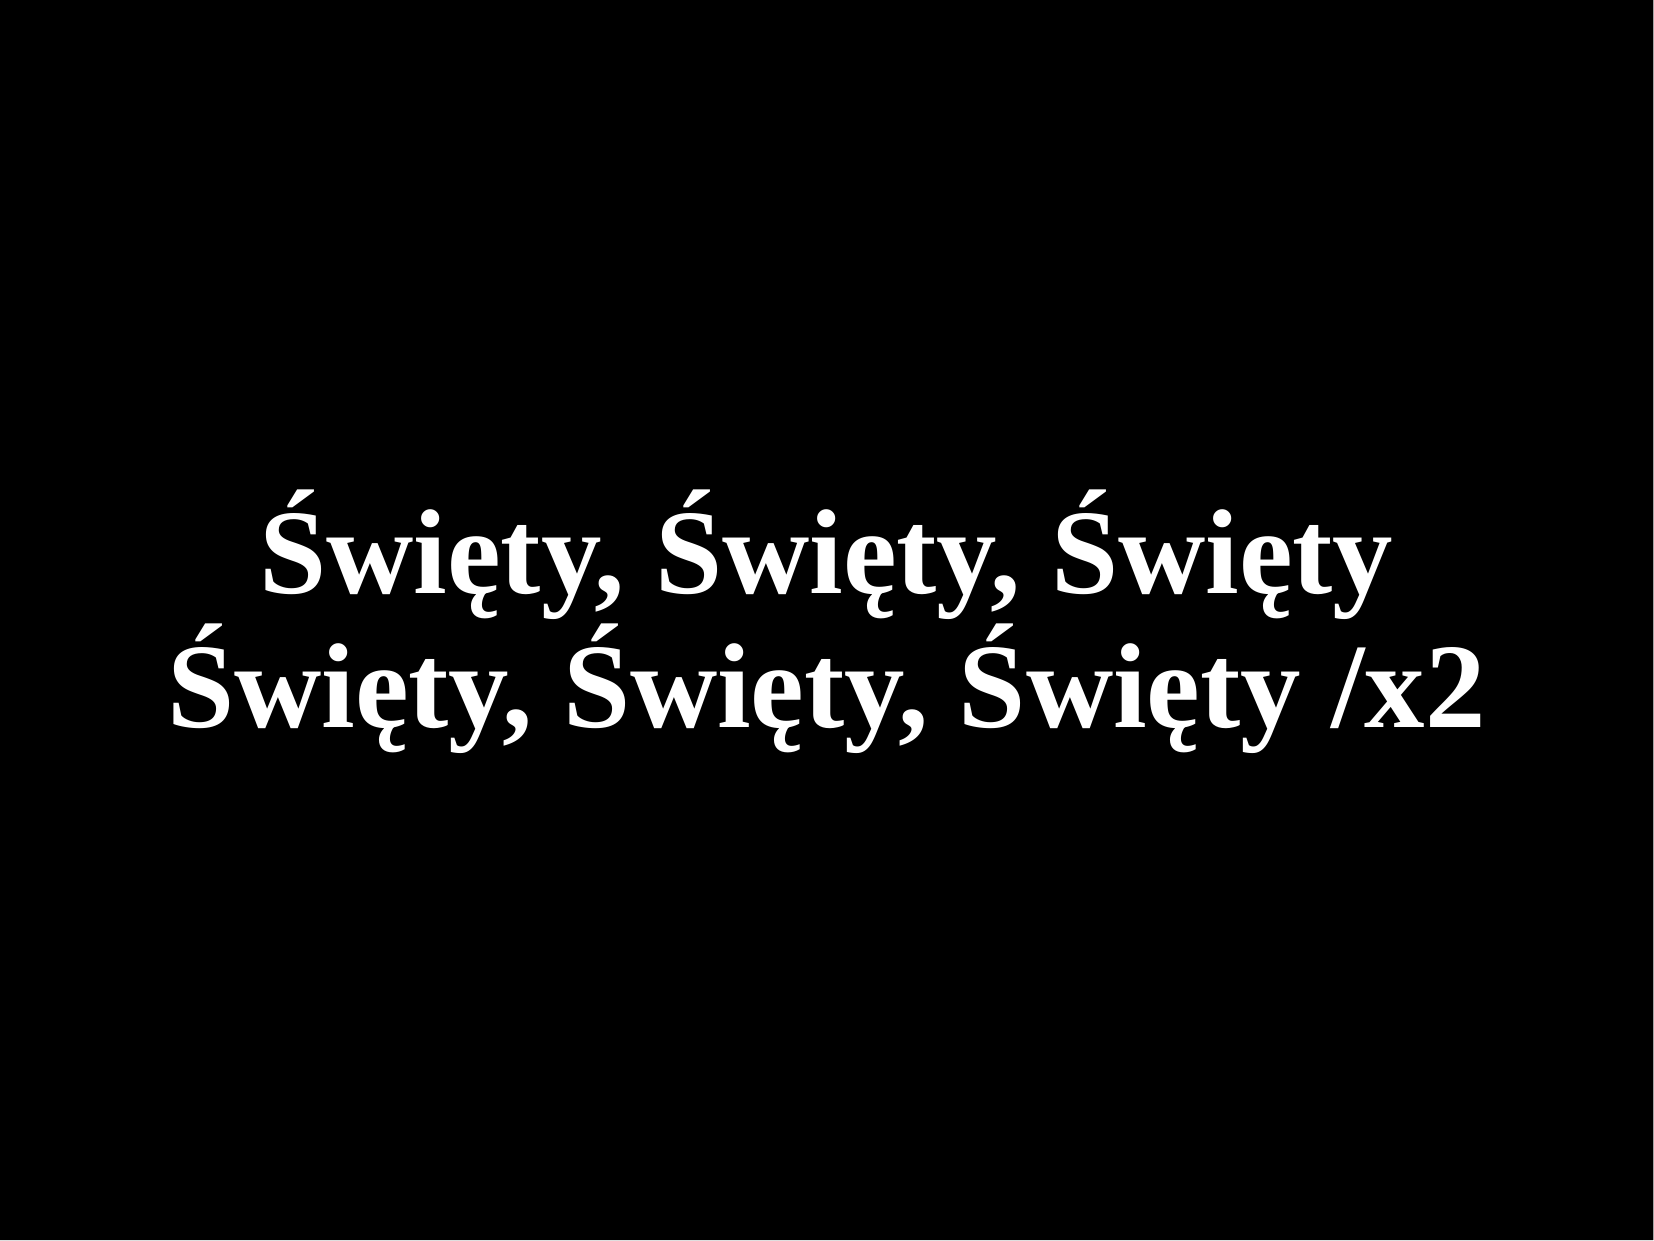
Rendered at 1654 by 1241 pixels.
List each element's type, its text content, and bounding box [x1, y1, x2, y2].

title Święty, Święty, Święty Święty, Święty, Święty /x2 [0, 0, 1654, 1241]
